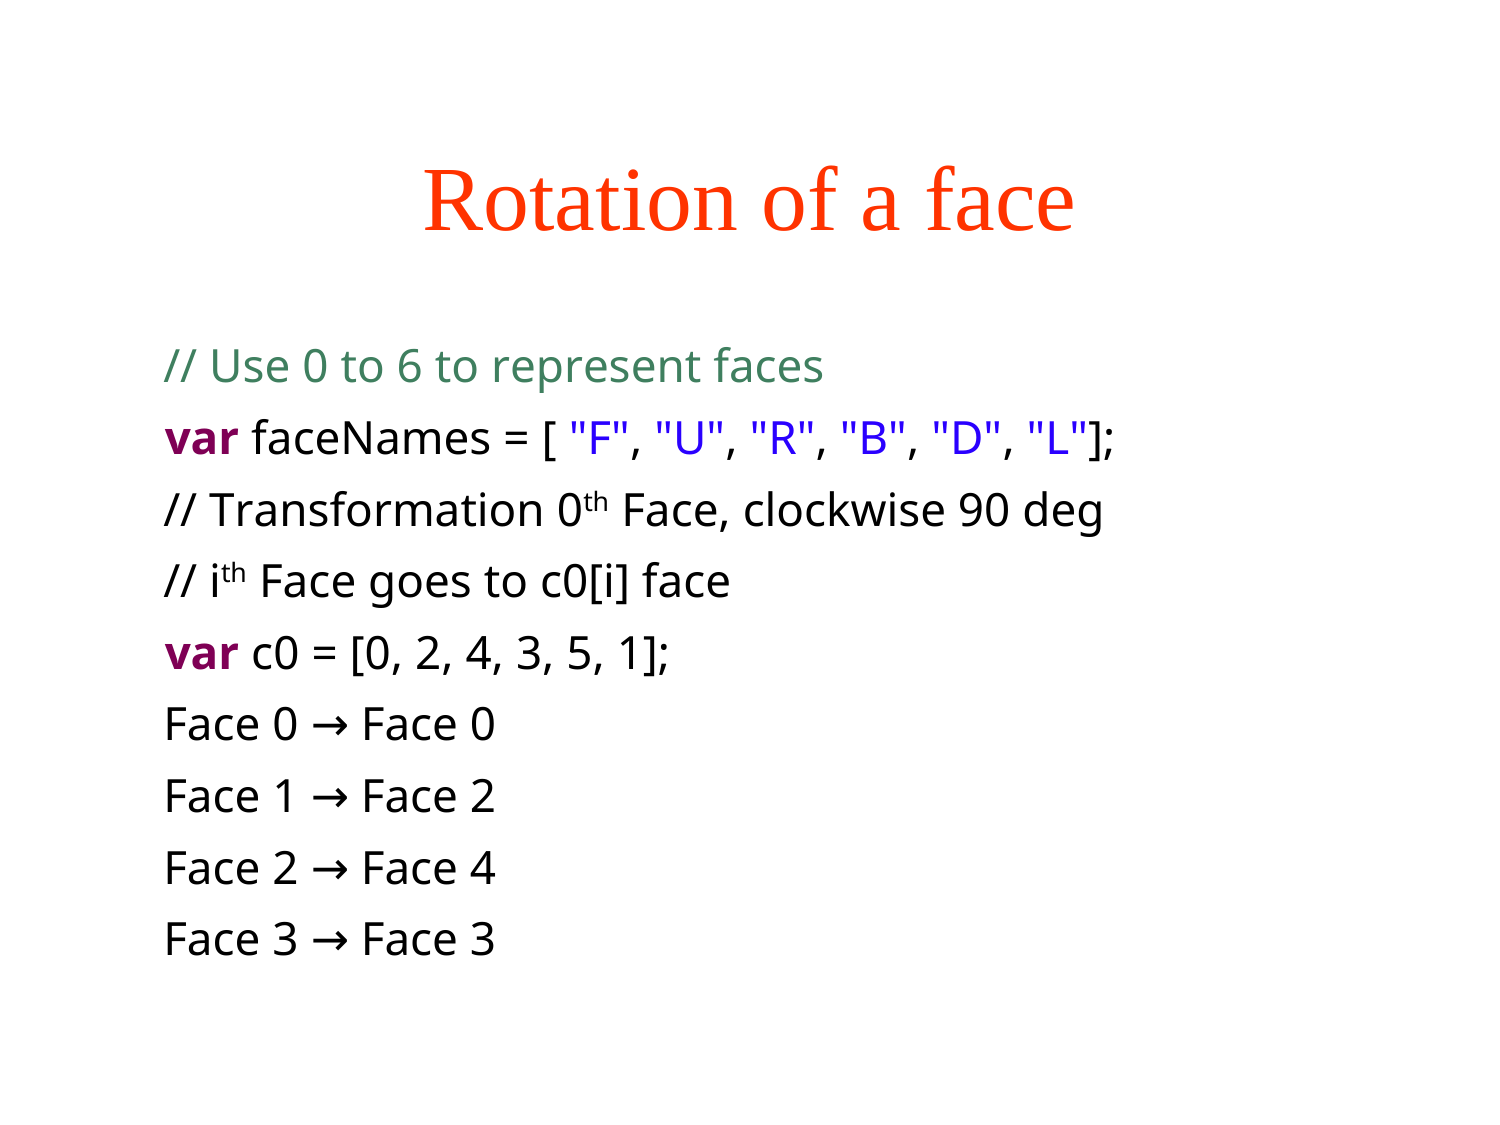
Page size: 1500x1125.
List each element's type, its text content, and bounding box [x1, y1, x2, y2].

list // Use 0 to 6 to represent faces var faceNames = [ "F", "U", "R", "B", "D", "L"]; // Transformation 0th Face, clockwise 90 deg // ith Face goes to c0[i] face var c0 = [0, 2, 4, 3, 5, 1]; Face 0 → Face 0 Face 1 → Face 2 Face 2 → Face 4 Face 3 → Face 3 [112, 262, 1388, 1036]
title Rotation of a face [112, 99, 1388, 262]
